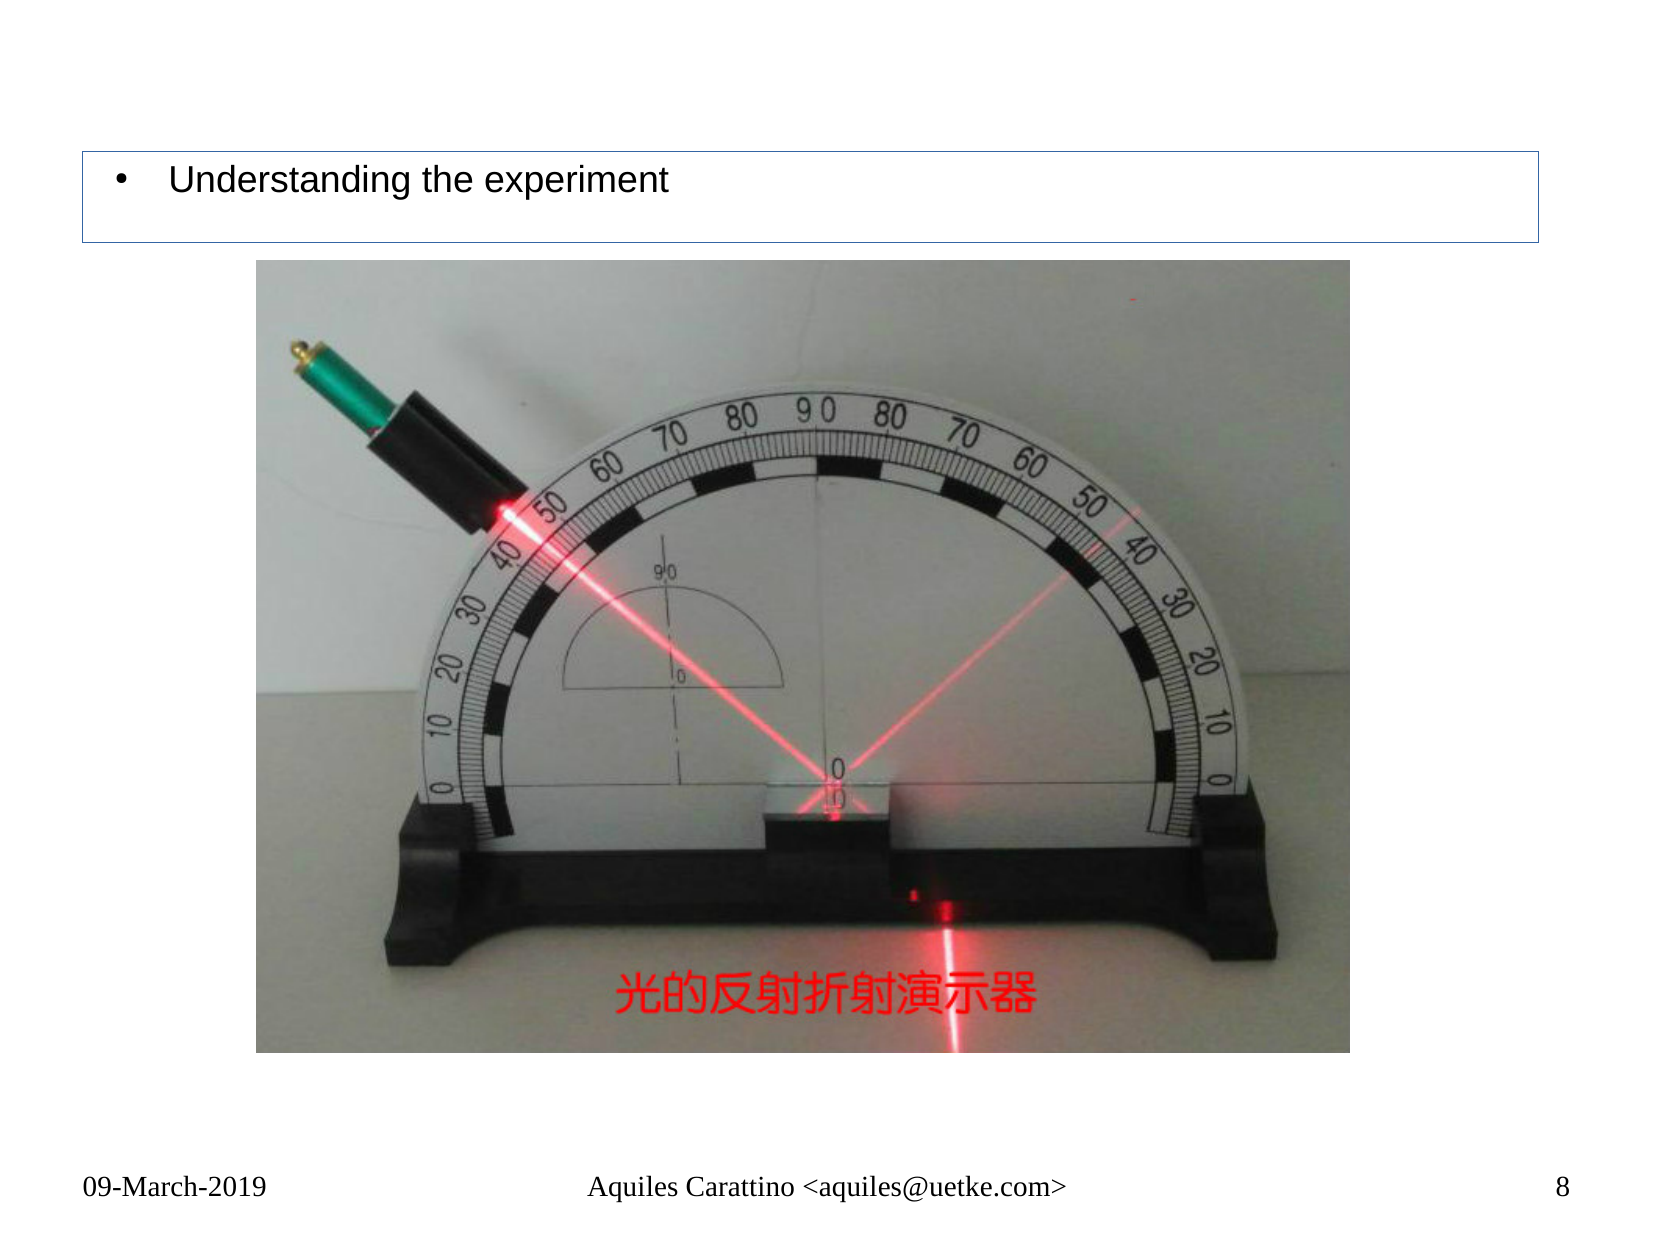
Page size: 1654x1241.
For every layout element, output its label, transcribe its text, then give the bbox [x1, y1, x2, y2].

text_box Understanding the experiment [82, 151, 1539, 243]
picture [256, 260, 1350, 1053]
